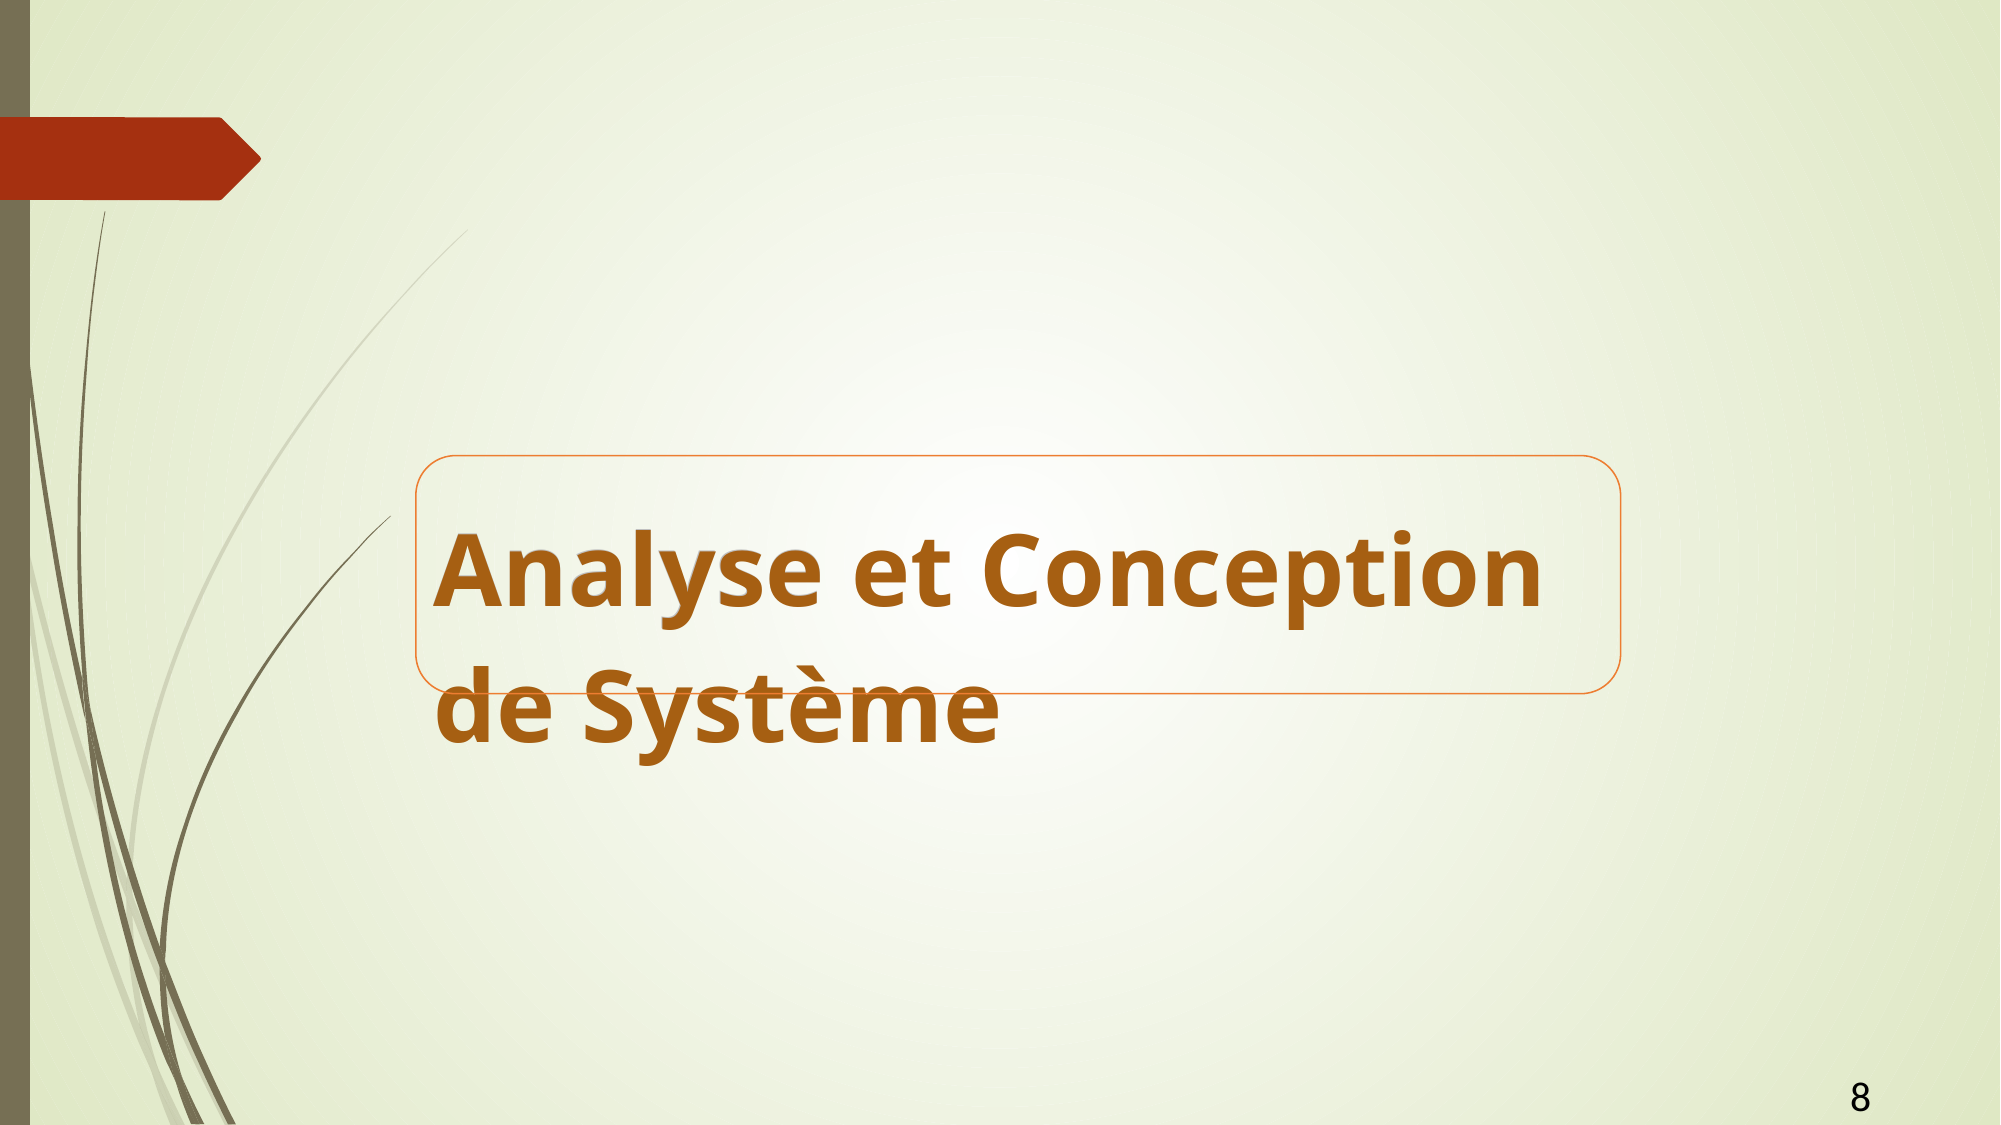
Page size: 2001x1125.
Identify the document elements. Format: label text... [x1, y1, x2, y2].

text_box 8 [1835, 1062, 1978, 1125]
text_box Analyse et Conception de Système [415, 490, 1649, 753]
text_box Analyse et Conception de Système [417, 490, 1619, 692]
